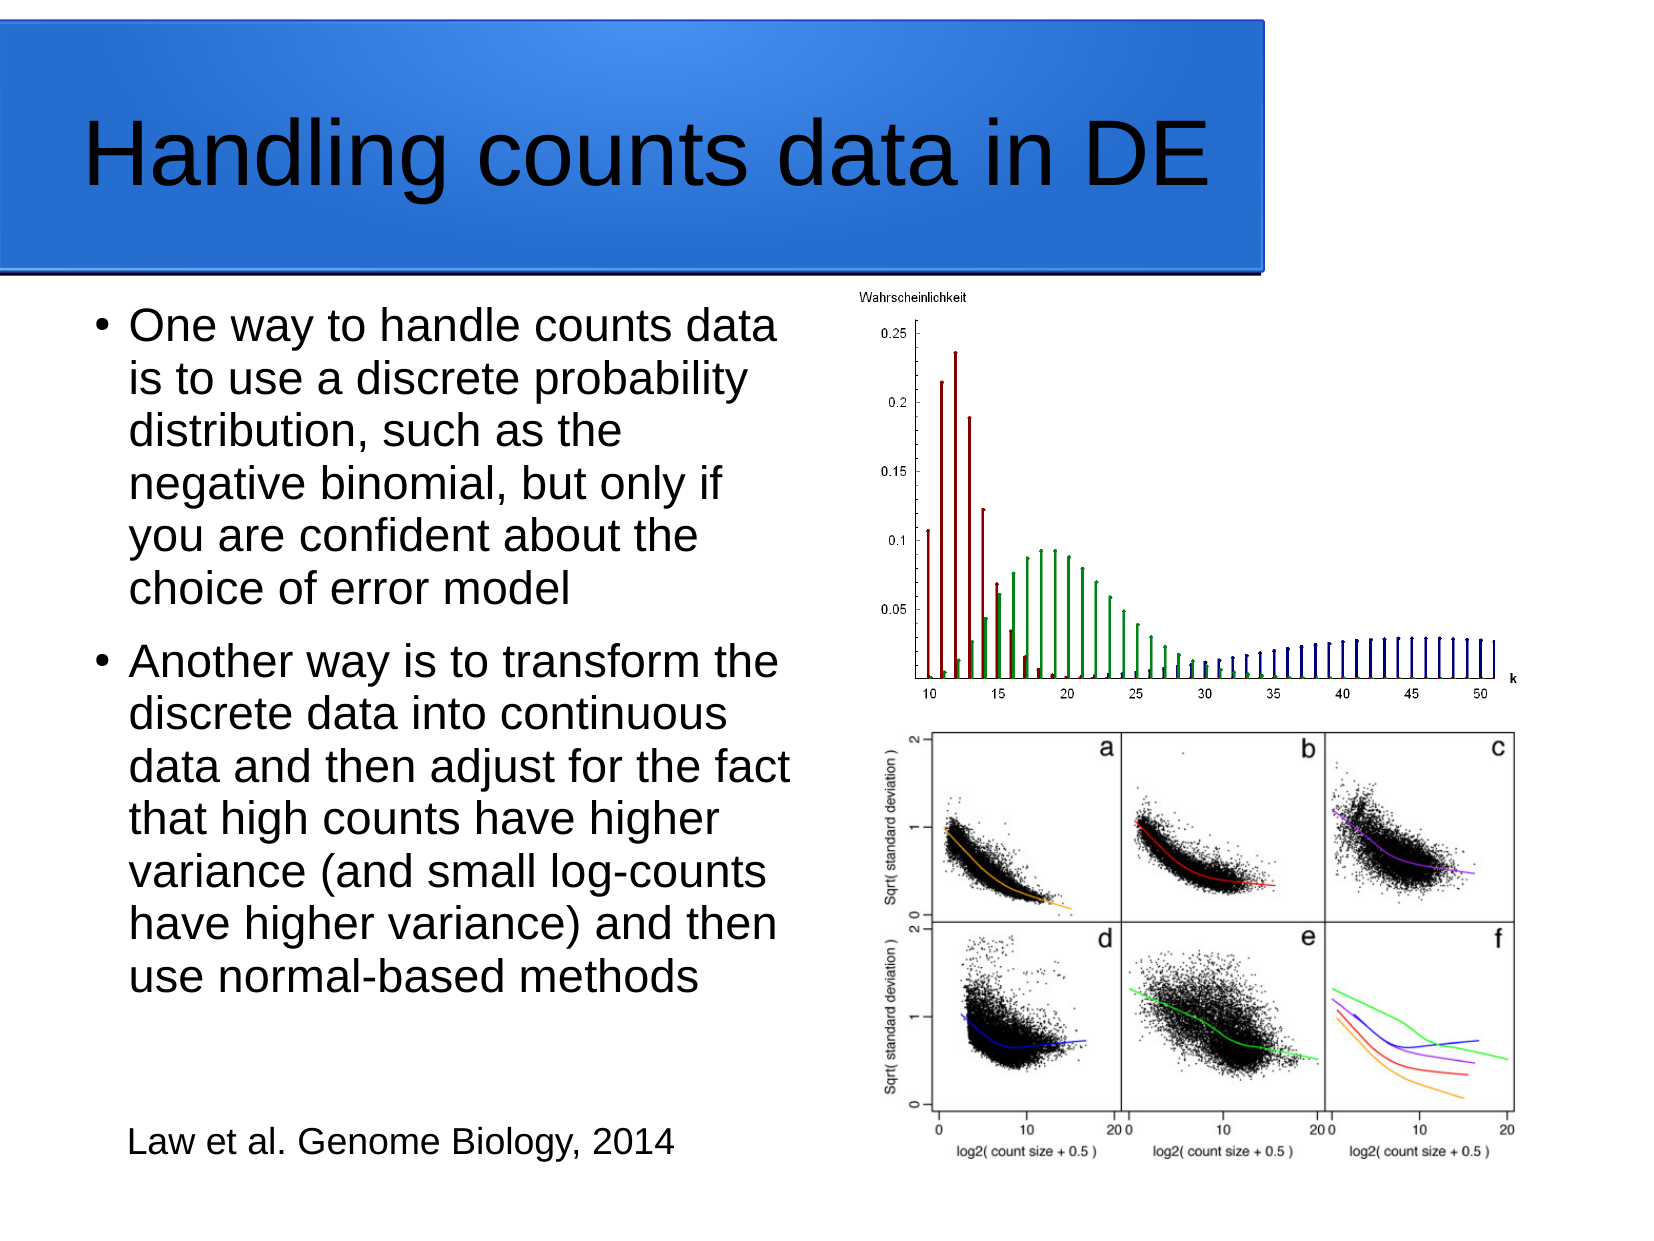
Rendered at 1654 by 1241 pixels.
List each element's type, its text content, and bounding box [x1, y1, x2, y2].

picture [884, 731, 1516, 1160]
picture [855, 289, 1523, 703]
title Handling counts data in DE [82, 49, 1571, 257]
list One way to handle counts data is to use a discrete probability distribution, such as the negative binomial, but only if you are confident about the choice of error model Another way is to transform the discrete data into continuous data and then adjust for the fact that high counts have higher variance (and small log-counts have higher variance) and then use normal-based methods [82, 299, 809, 1019]
text_box Law et al. Genome Biology, 2014 [112, 1113, 691, 1171]
